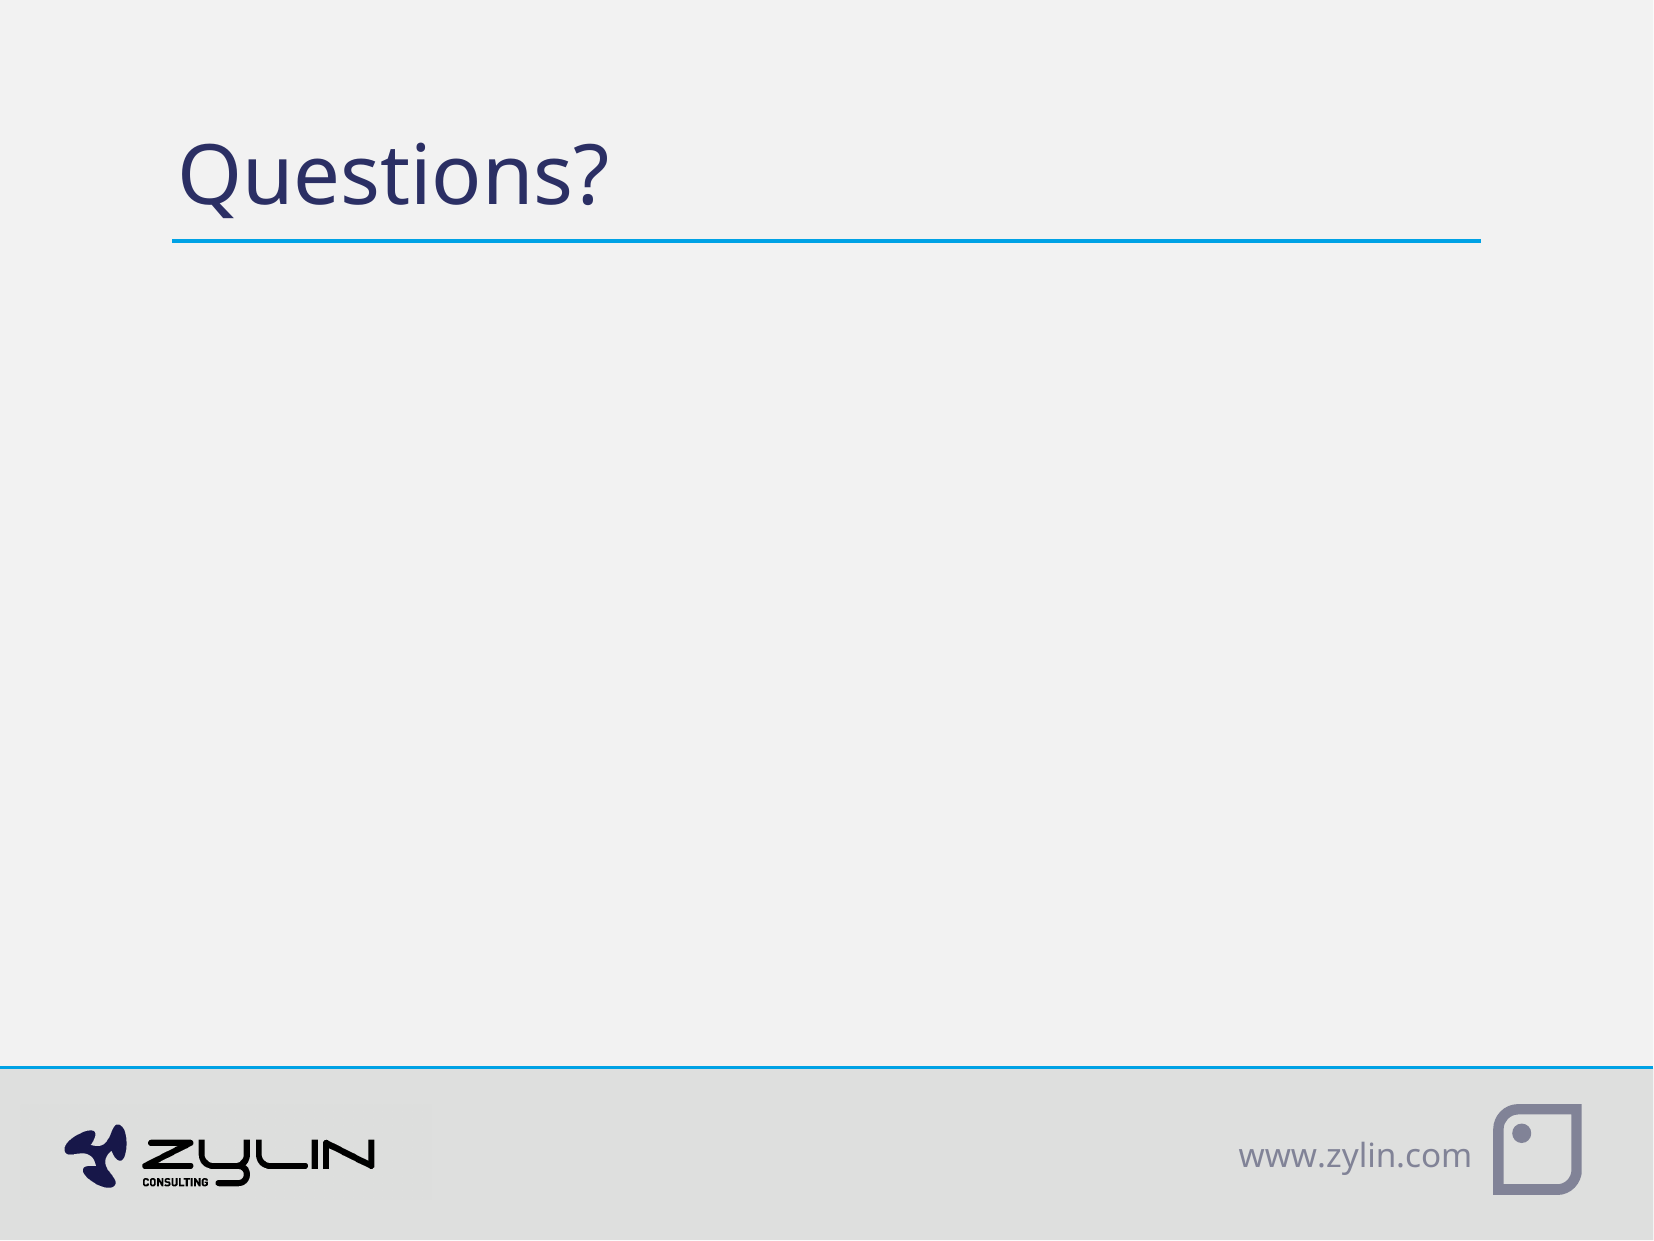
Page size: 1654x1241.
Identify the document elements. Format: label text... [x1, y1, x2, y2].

title Questions? [177, 122, 1493, 223]
picture [20, 1104, 432, 1200]
